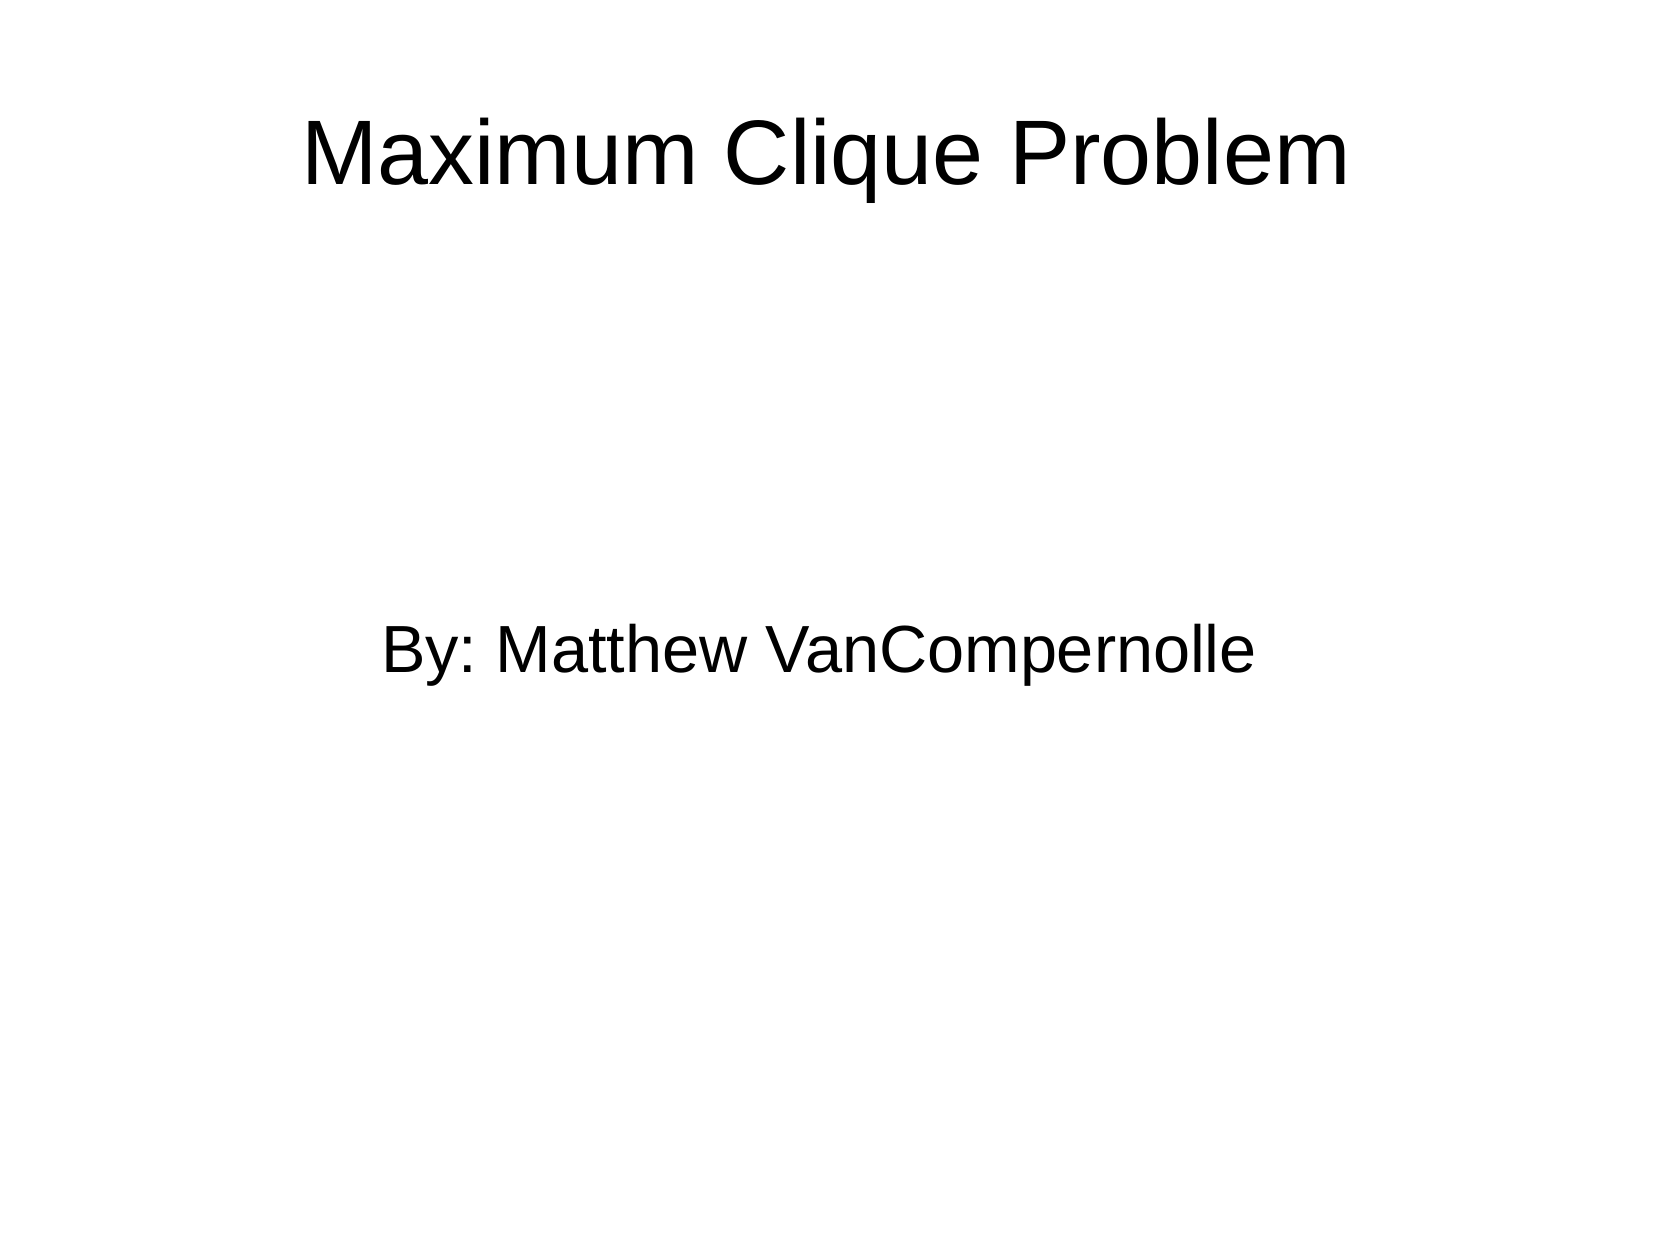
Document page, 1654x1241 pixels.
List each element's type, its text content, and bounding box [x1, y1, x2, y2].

title Maximum Clique Problem [82, 49, 1571, 257]
subtitle By: Matthew VanCompernolle [75, 290, 1564, 1010]
